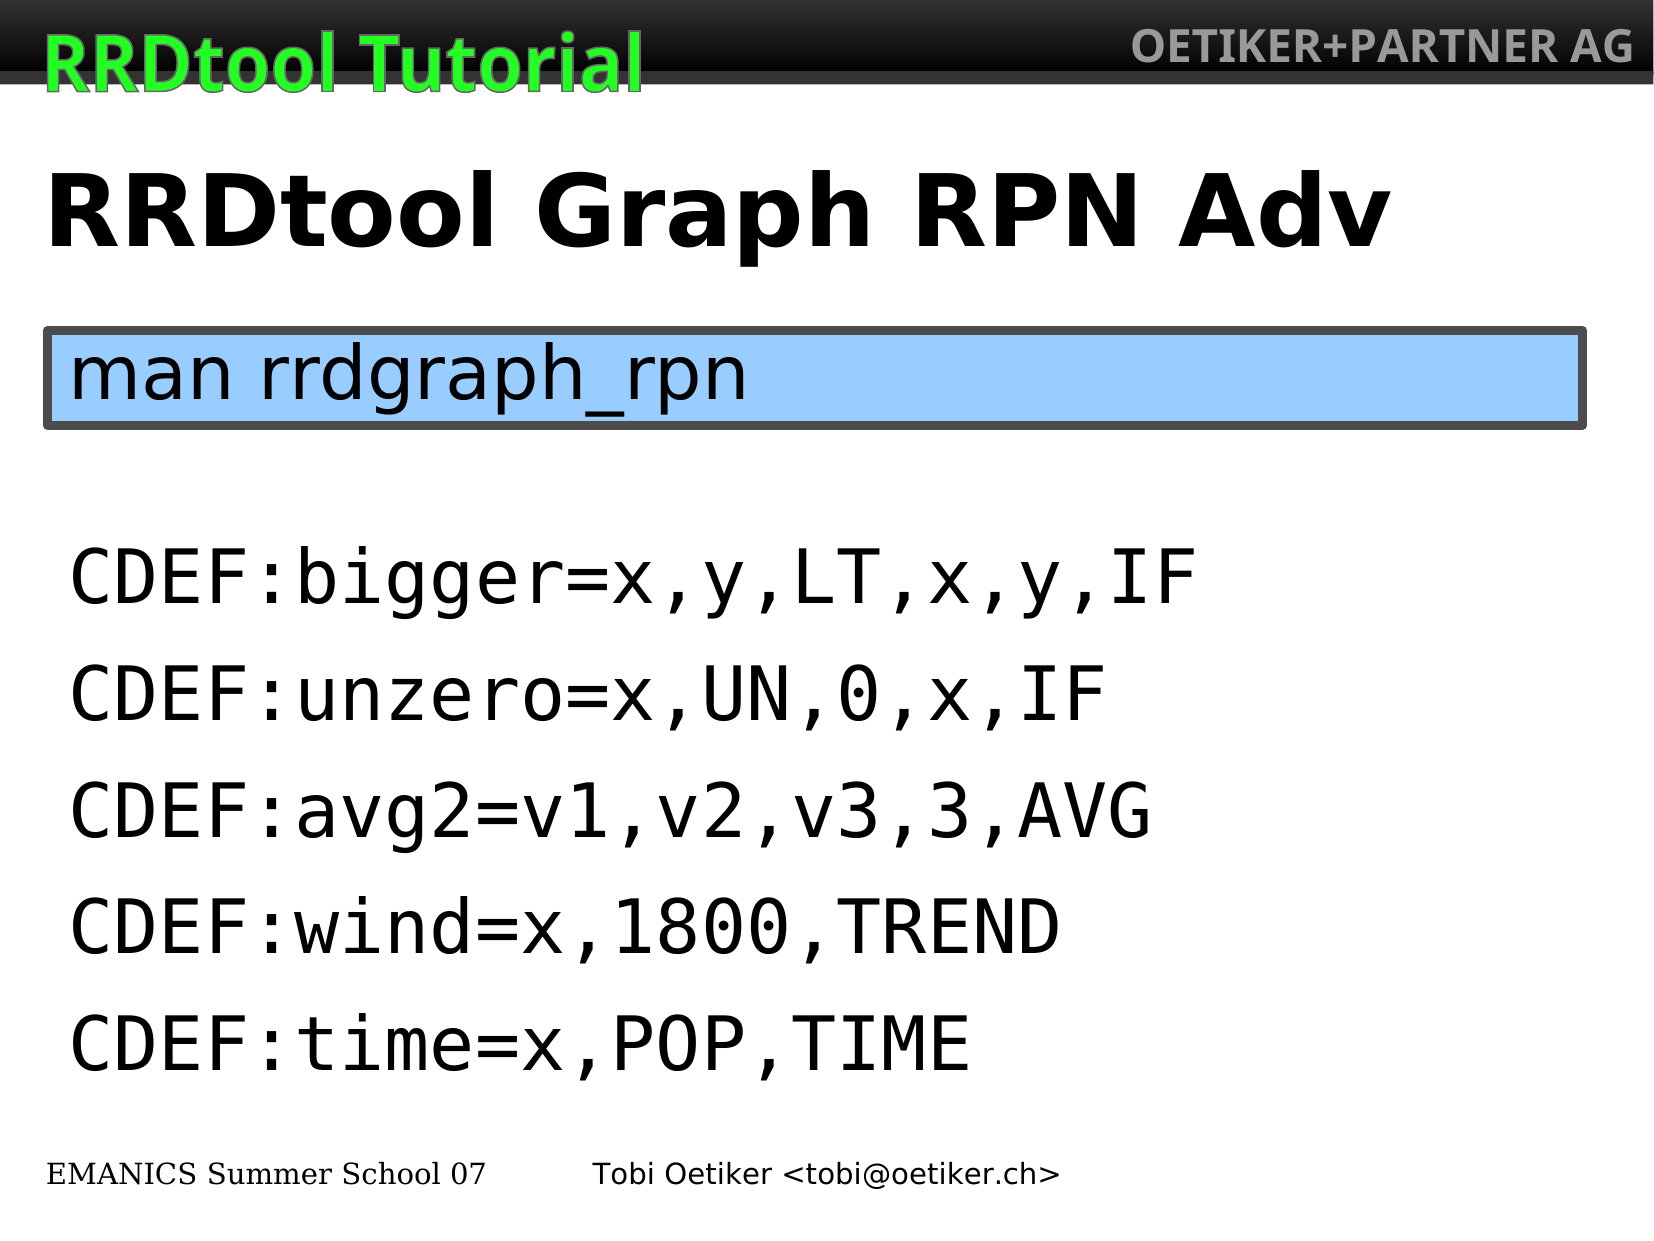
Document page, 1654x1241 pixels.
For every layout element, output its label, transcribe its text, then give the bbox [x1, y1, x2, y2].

title RRDtool Graph RPN Adv [43, 137, 1582, 287]
text_box [1571, 330, 1583, 426]
list man rrdgraph_rpn CDEF:bigger=x,y,LT,x,y,IF CDEF:unzero=x,UN,0,x,IF CDEF:avg2=v1,v2,v3,3,AVG CDEF:wind=x,1800,TREND CDEF:time=x,POP,TIME [50, 329, 1571, 1099]
